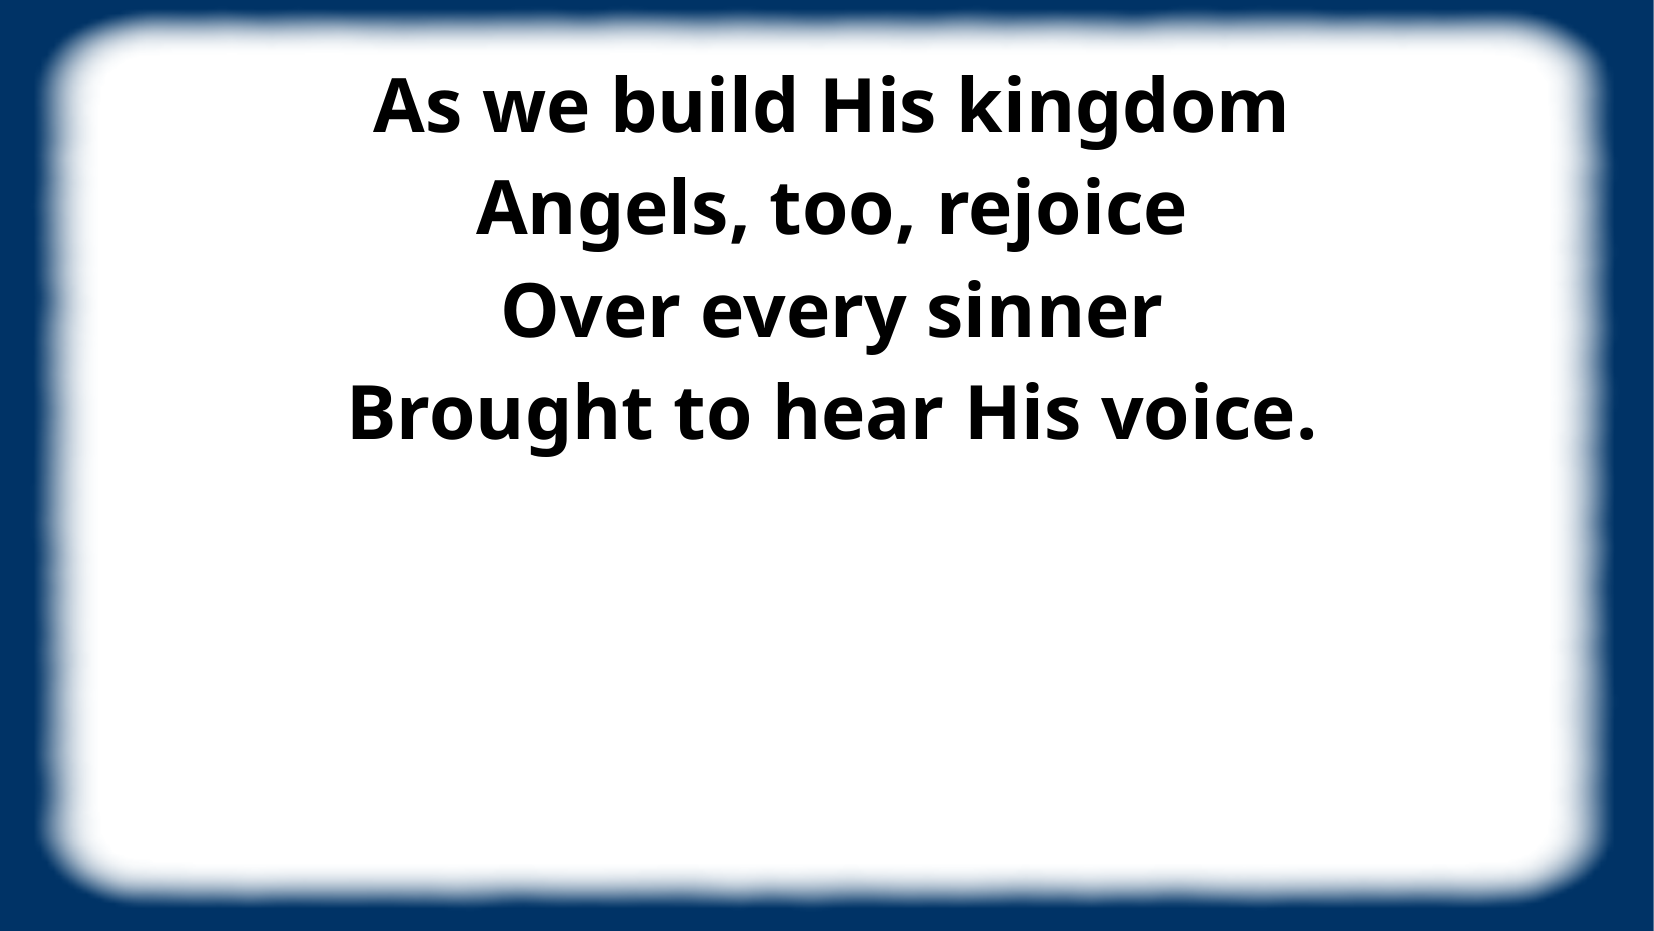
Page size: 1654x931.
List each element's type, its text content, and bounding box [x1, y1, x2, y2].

picture [0, 0, 1654, 931]
text_box As we build His kingdom Angels, too, rejoice Over every sinner Brought to hear His voice. [90, 45, 1576, 460]
